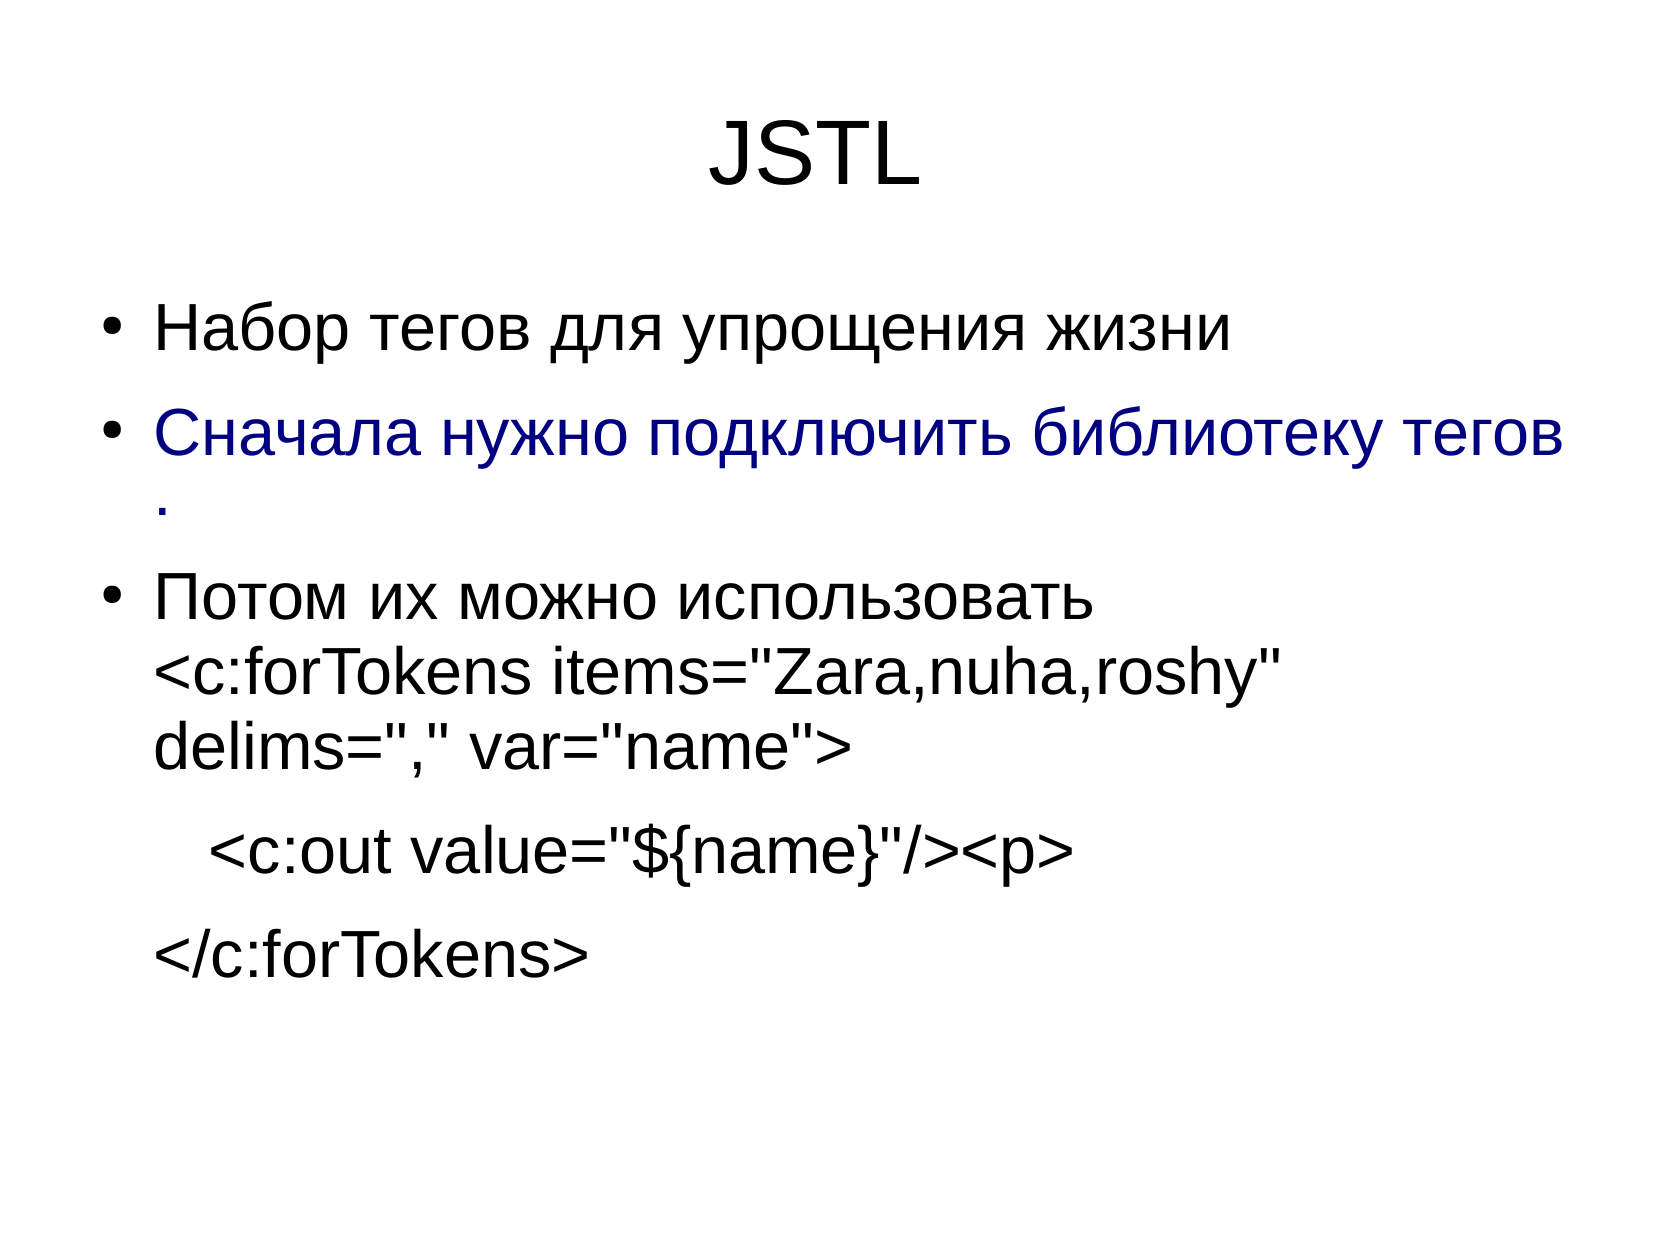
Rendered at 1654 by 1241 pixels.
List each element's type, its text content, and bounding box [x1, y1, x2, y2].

list Набор тегов для упрощения жизни Сначала нужно подключить библиотеку тегов. Потом их можно использовать <c:forTokens items="Zara,nuha,roshy" delims="," var="name"> <c:out value="${name}"/><p> </c:forTokens> [82, 290, 1571, 1010]
title JSTL [82, 49, 1571, 257]
